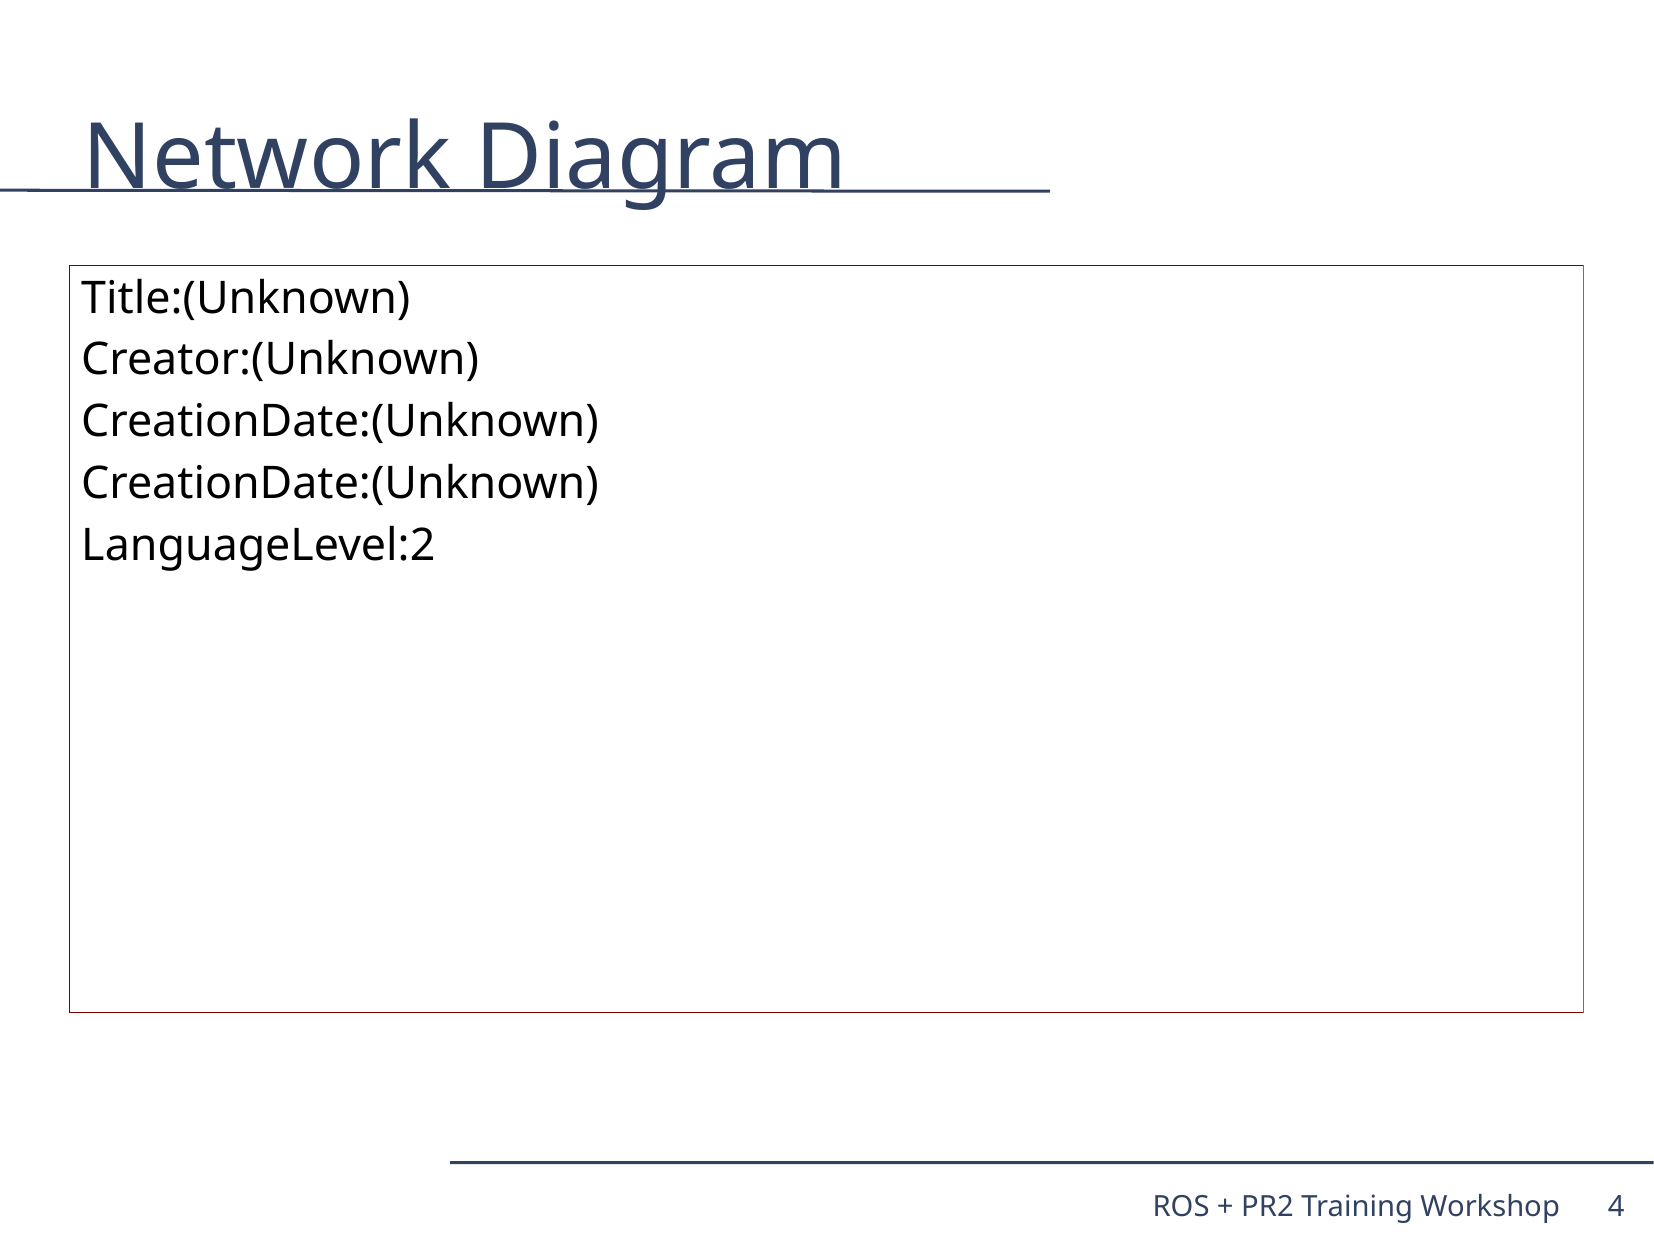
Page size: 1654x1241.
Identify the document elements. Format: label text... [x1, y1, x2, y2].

picture [66, 262, 1584, 1013]
title Network Diagram [82, 49, 1571, 257]
